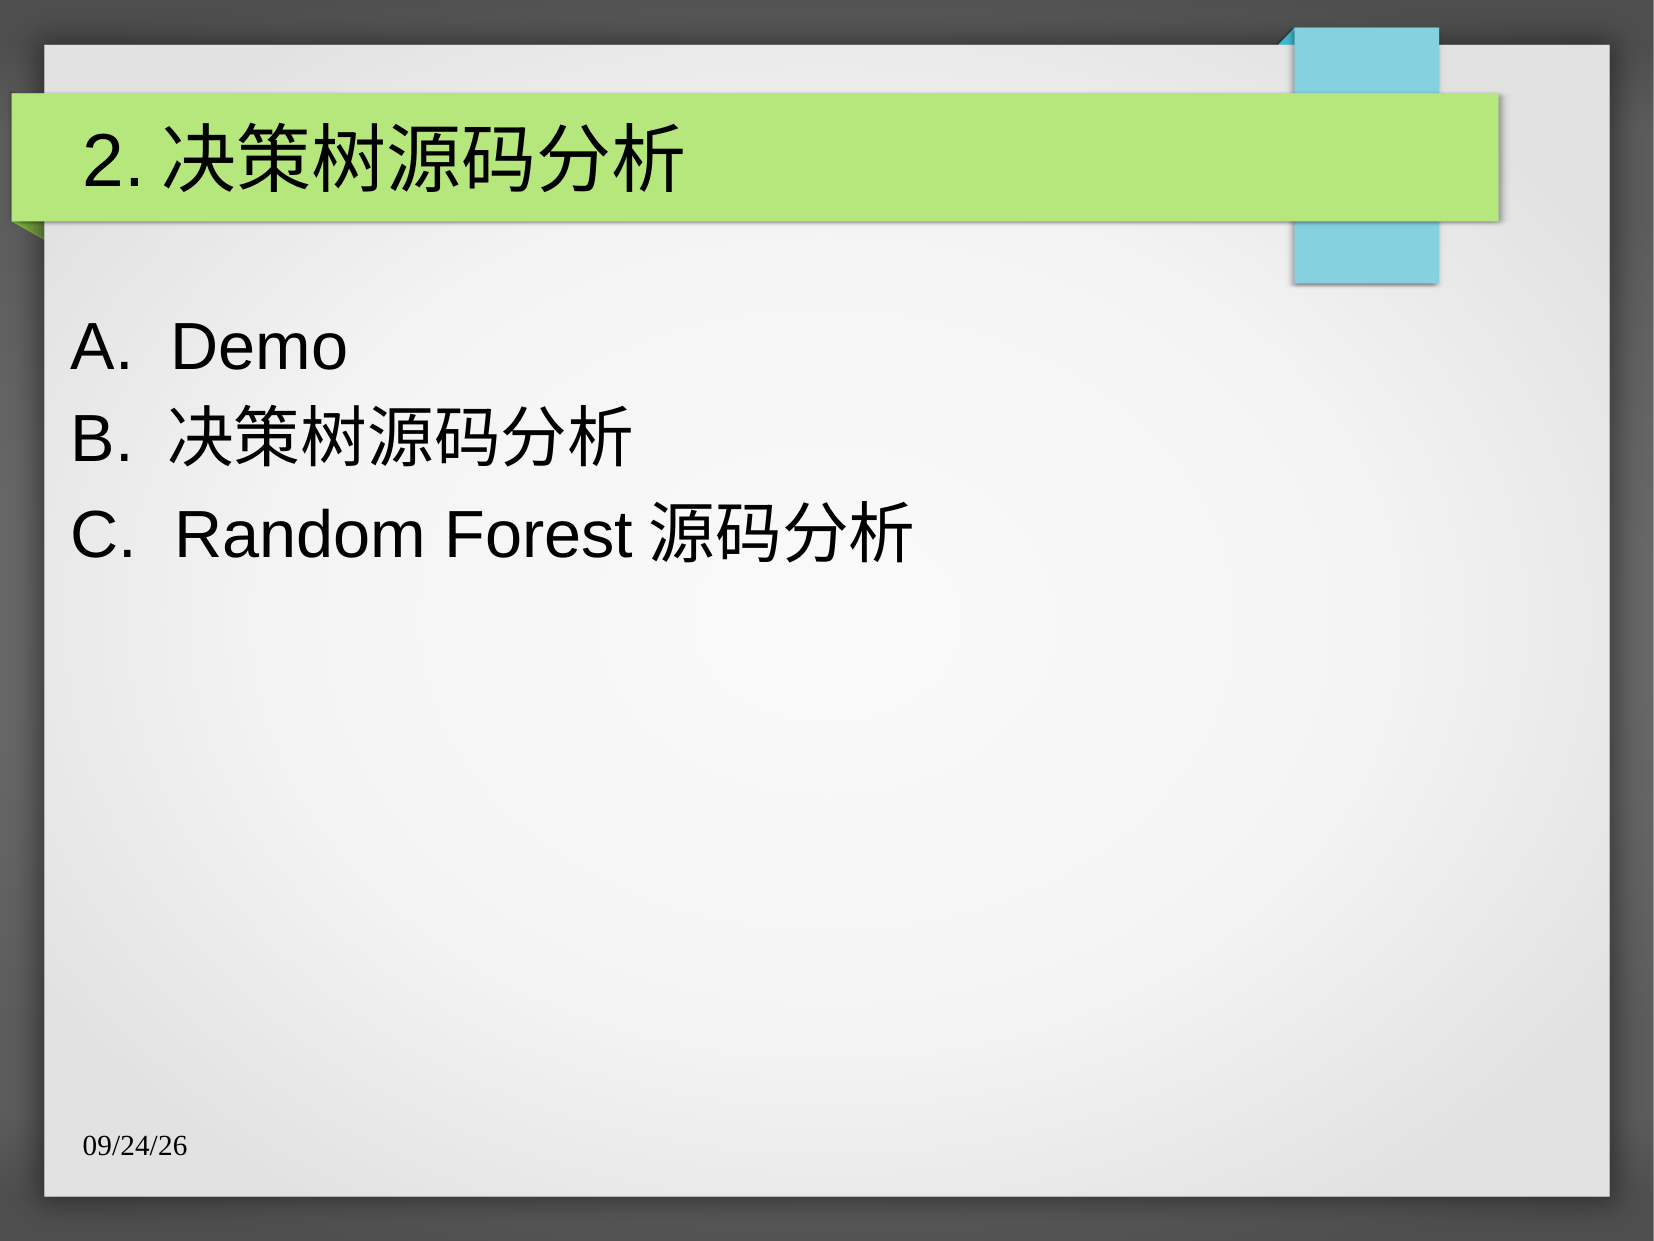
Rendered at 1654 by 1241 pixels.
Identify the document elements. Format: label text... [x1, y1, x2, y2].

title 2.决策树源码分析 [82, 94, 1264, 213]
picture [0, 0, 1654, 1241]
subtitle A. Demo B. 决策树源码分析 C. Random Forest源码分析 [70, 248, 1560, 638]
